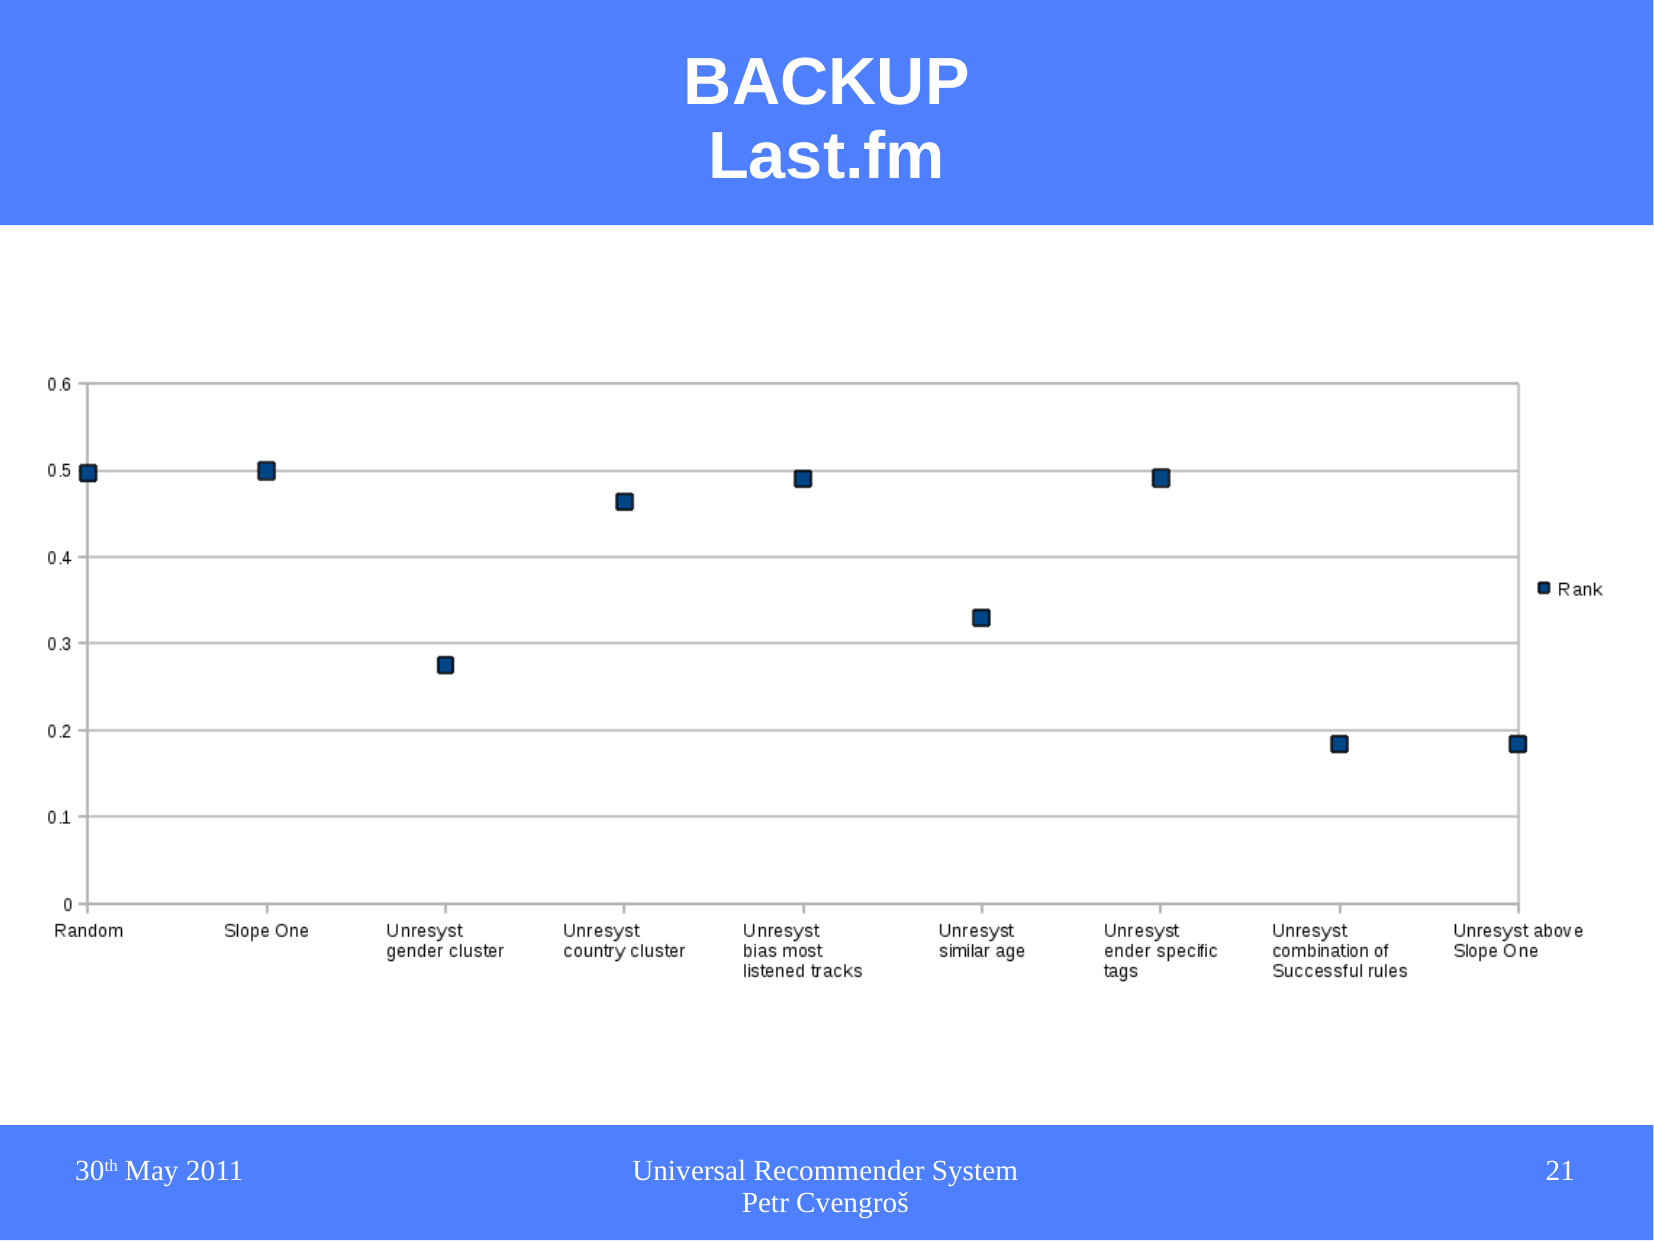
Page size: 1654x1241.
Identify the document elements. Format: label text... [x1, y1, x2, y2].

title BACKUP Last.fm [82, 32, 1571, 205]
picture [34, 365, 1613, 993]
